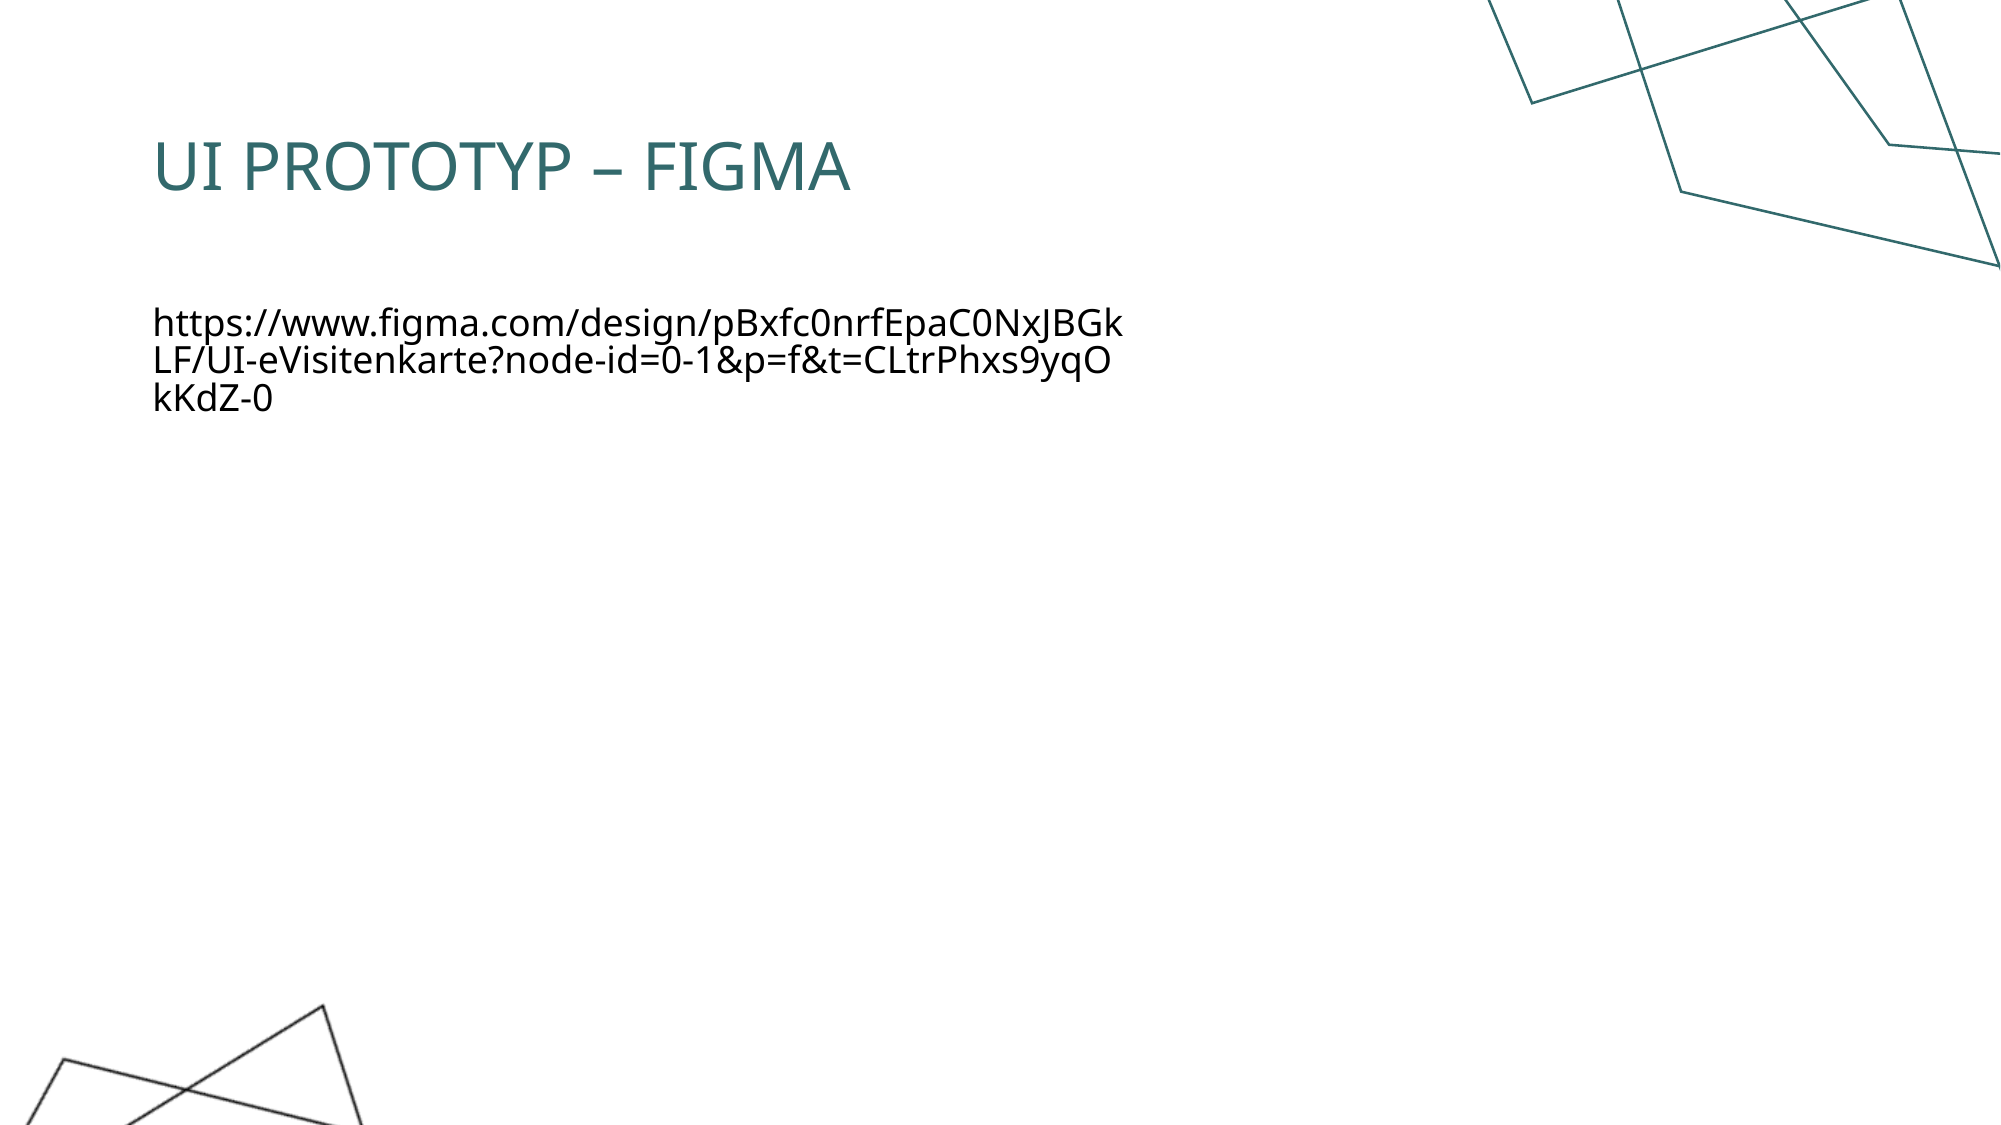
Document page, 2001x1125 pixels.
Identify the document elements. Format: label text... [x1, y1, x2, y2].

text_box https://www.figma.com/design/pBxfc0nrfEpaC0NxJBGkLF/UI-eVisitenkarte?node-id=0-1&p=f&t=CLtrPhxs9yqOkKdZ-0 [137, 291, 1140, 398]
title UI Prototyp – figma [137, 59, 1863, 278]
